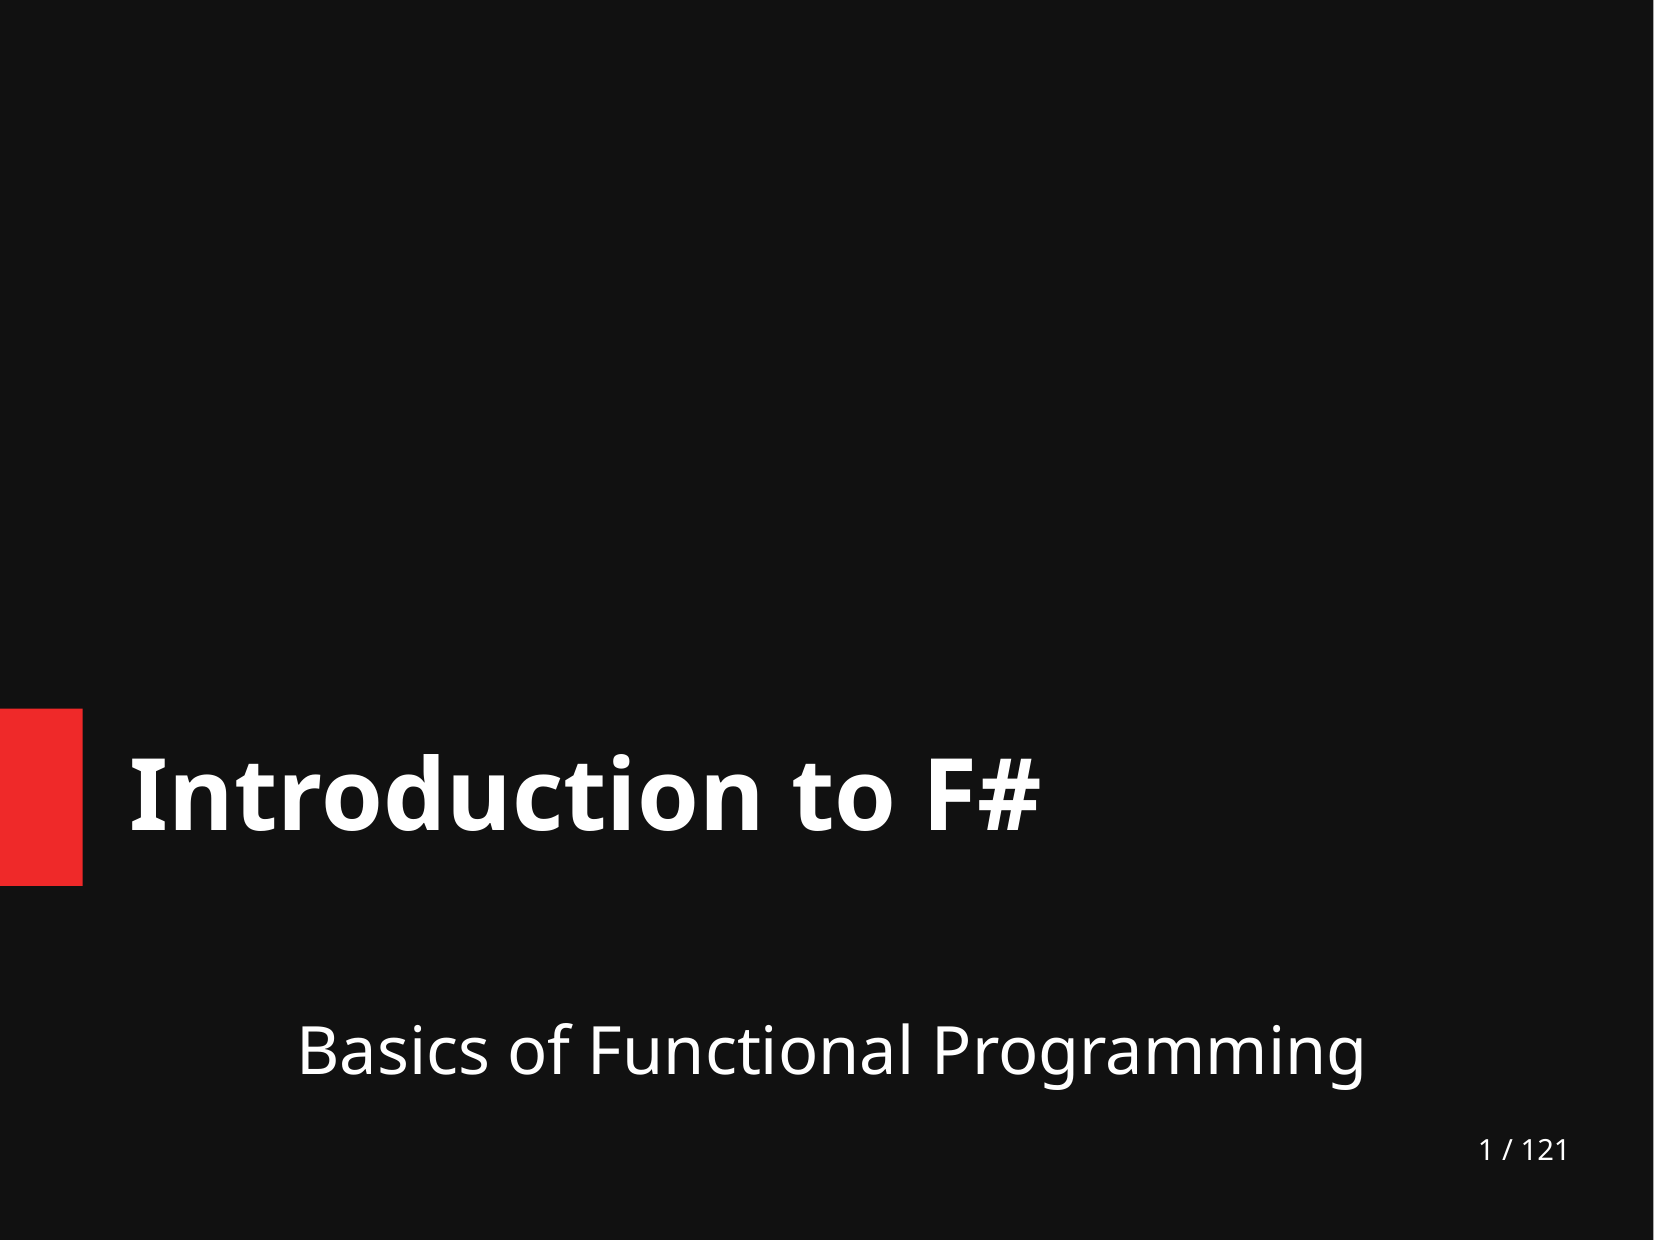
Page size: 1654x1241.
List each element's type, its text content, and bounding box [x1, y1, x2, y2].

subtitle Basics of Functional Programming [129, 968, 1536, 1130]
title Introduction to F# [129, 673, 1536, 910]
